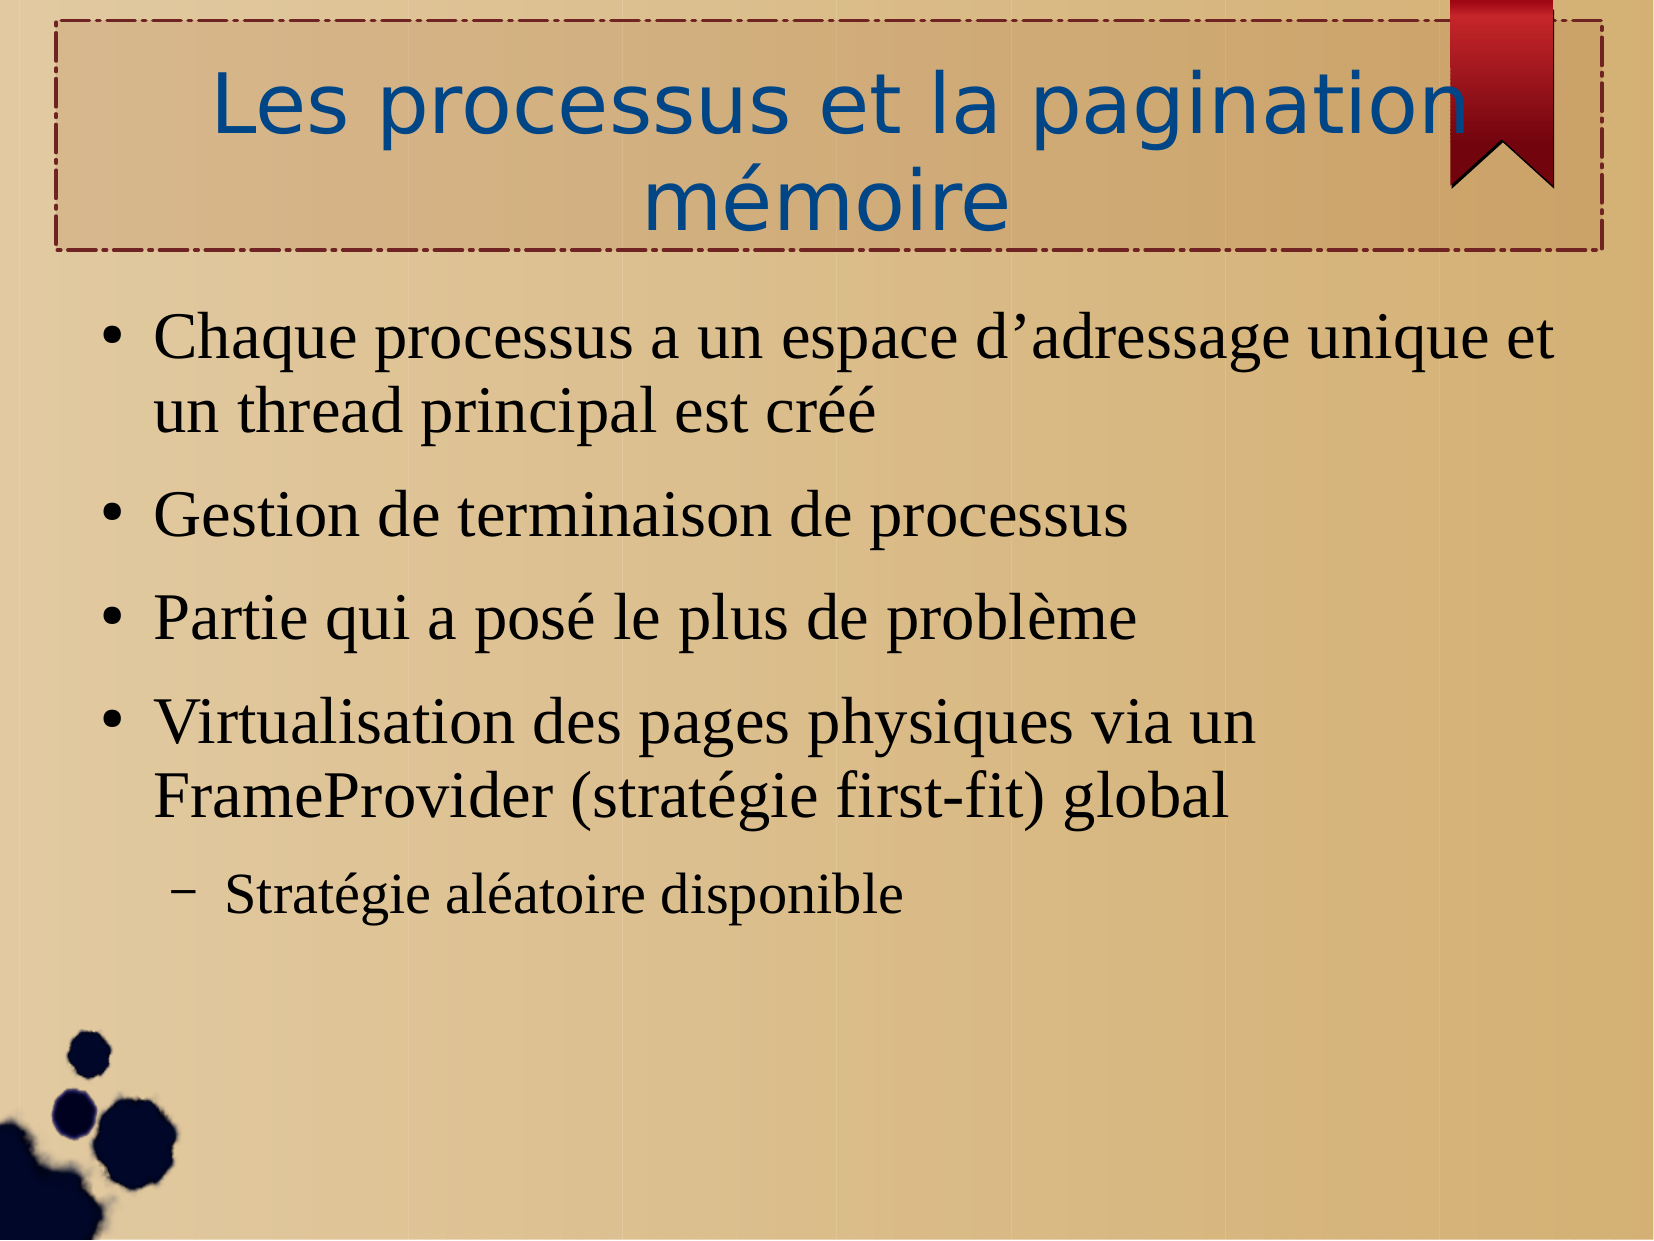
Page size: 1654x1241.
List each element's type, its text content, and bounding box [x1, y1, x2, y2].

title Les processus et la pagination mémoire [82, 49, 1571, 257]
list Chaque processus a un espace d’adressage unique et un thread principal est créé Gestion de terminaison de processus Partie qui a posé le plus de problème Virtualisation des pages physiques via un FrameProvider (stratégie first-fit) global Stratégie aléatoire disponible [82, 299, 1571, 1019]
